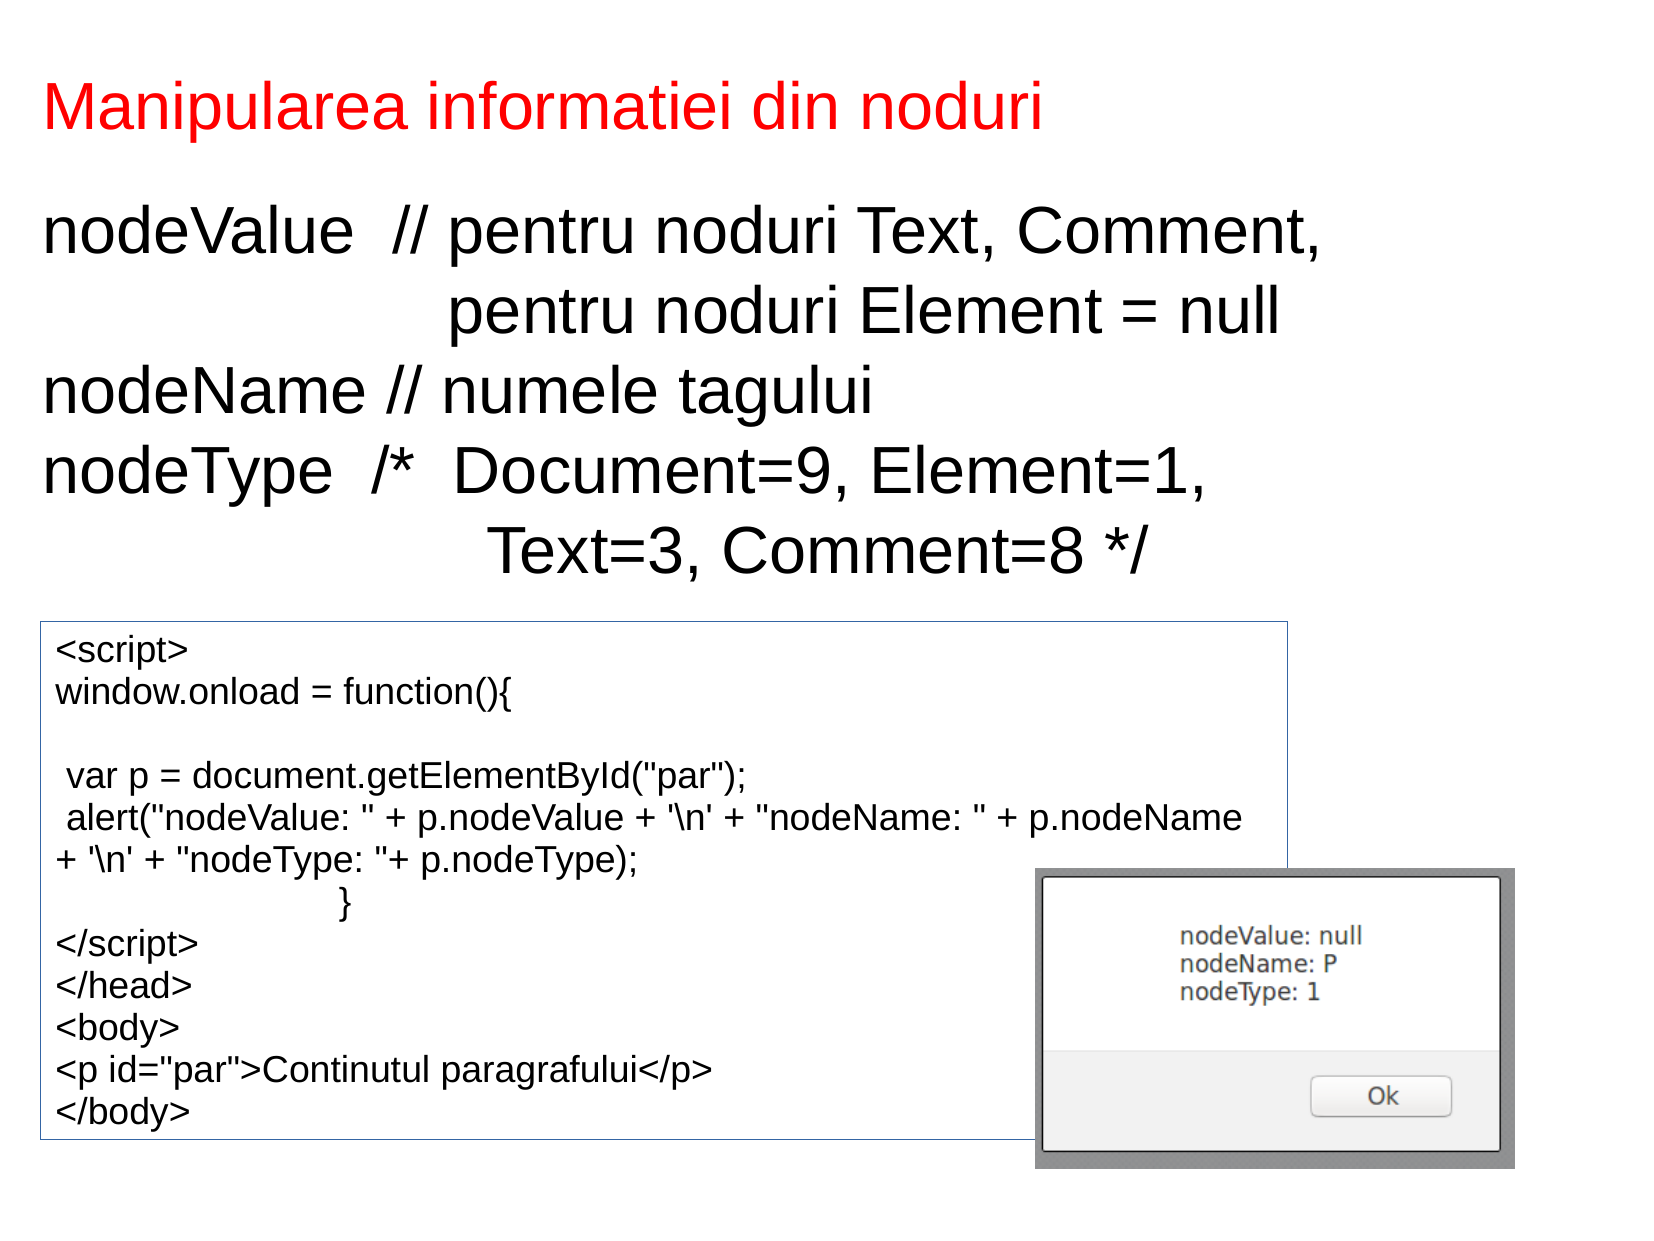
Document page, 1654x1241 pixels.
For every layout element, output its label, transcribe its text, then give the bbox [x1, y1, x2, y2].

text_box <script> window.onload = function(){ var p = document.getElementById("par"); alert("nodeValue: " + p.nodeValue + '\n' + "nodeName: " + p.nodeName + '\n' + "nodeType: "+ p.nodeType); } </script> </head> <body> <p id="par">Continutul paragrafului</p> </body> [40, 621, 1288, 1140]
picture [1035, 868, 1515, 1169]
text_box Manipularea informatiei din noduri nodeValue // pentru noduri Text, Comment, pentru noduri Element = null nodeName // numele tagului nodeType /* Document=9, Element=1, Text=3, Comment=8 */ [27, 55, 1548, 777]
